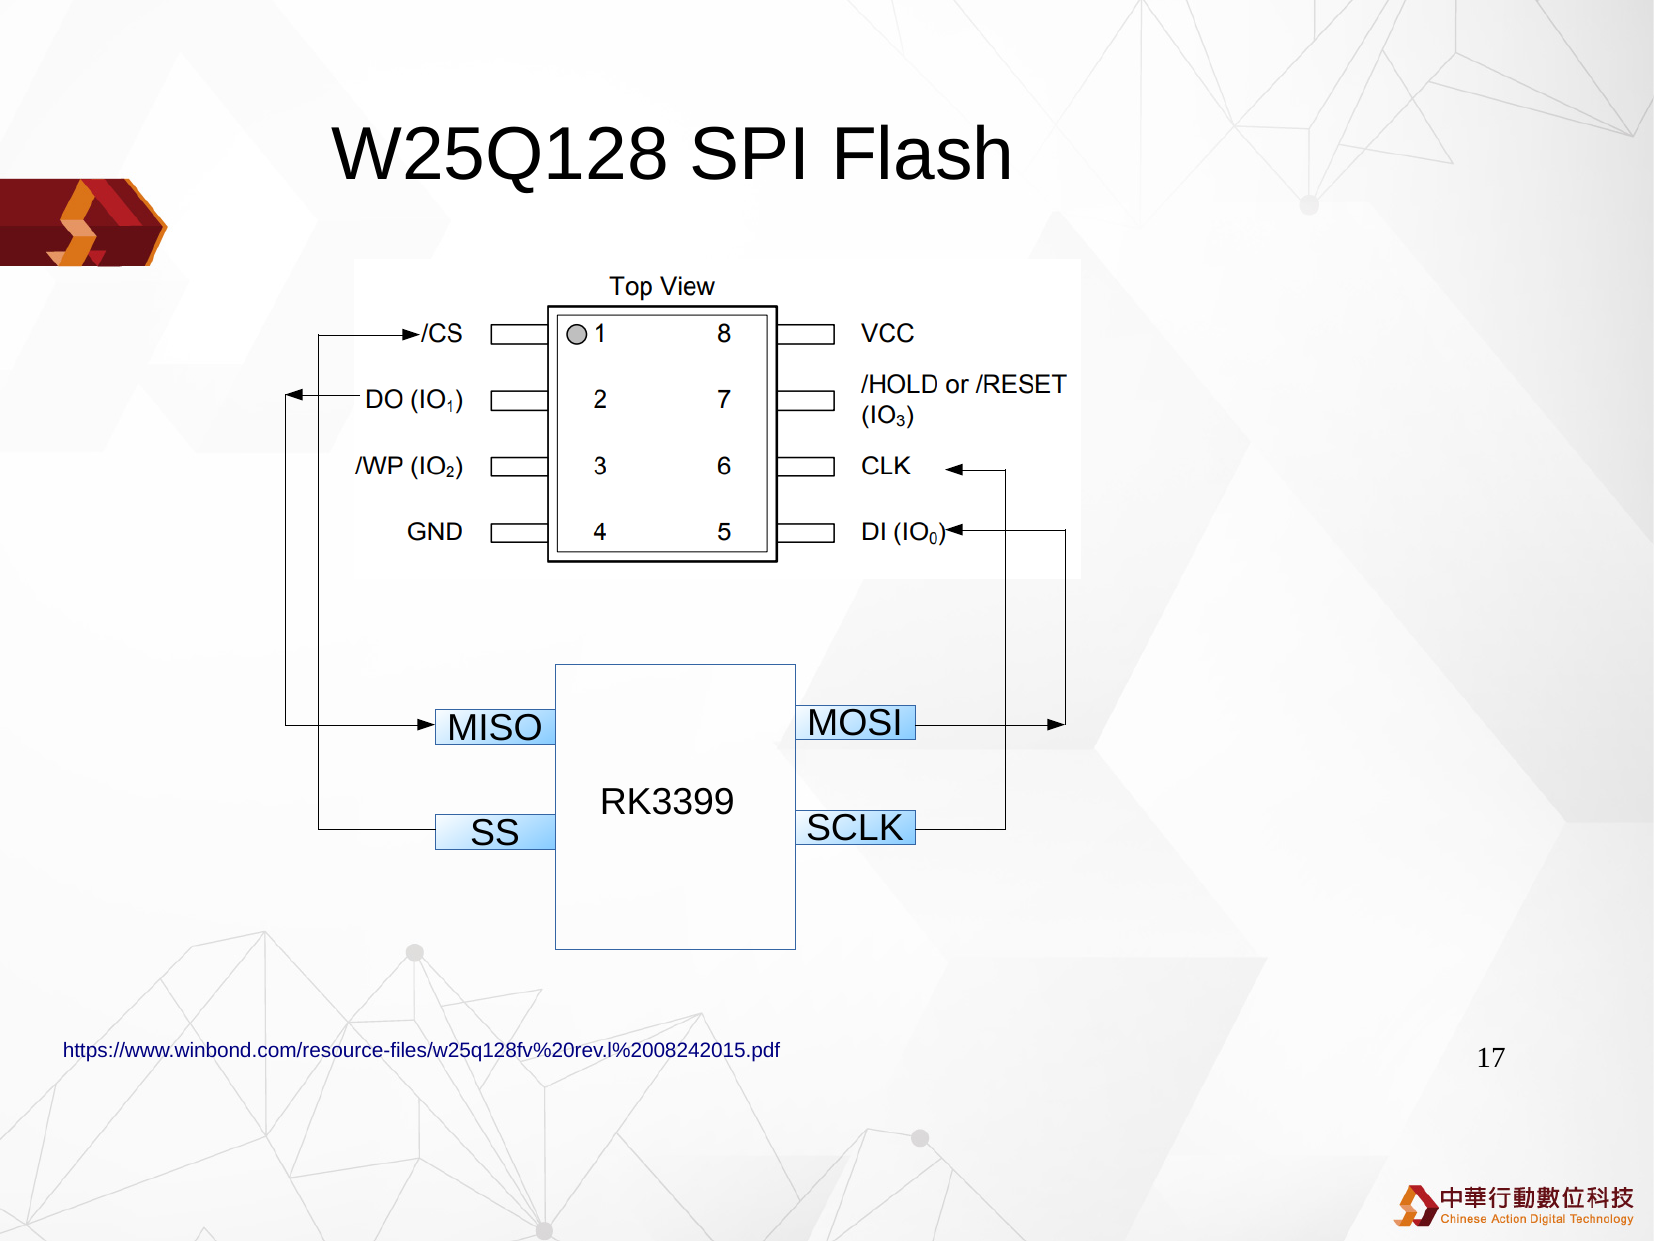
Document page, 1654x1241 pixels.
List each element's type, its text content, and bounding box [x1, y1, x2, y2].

text_box RK3399 [585, 772, 766, 830]
text_box https://www.winbond.com/resource-files/w25q128fv%20rev.l%2008242015.pdf [48, 1031, 796, 1070]
text_box SS [435, 814, 556, 850]
title W25Q128 SPI Flash [82, 94, 1264, 213]
text_box MOSI [795, 705, 916, 740]
text_box SCLK [795, 810, 916, 845]
text_box MISO [435, 709, 556, 745]
picture [0, 0, 1654, 1241]
